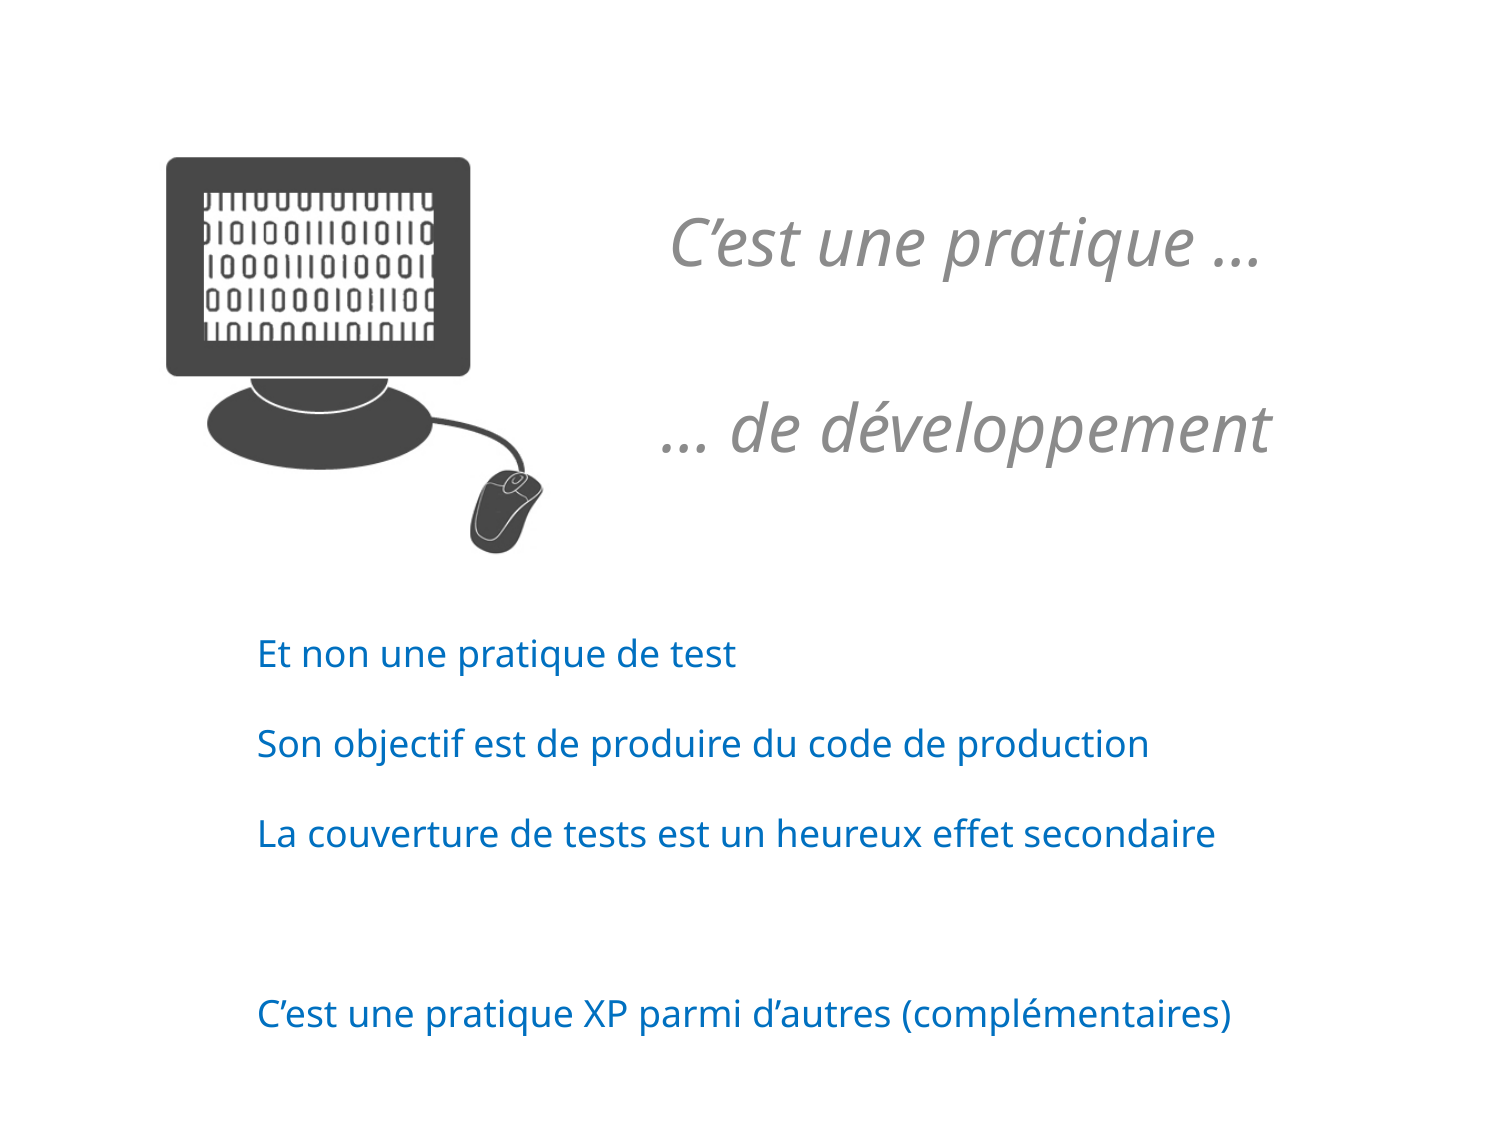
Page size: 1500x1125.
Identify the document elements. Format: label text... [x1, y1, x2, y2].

text_box C’est une pratique … … de développement [512, 97, 1422, 569]
picture [53, 55, 608, 611]
text_box Et non une pratique de test Son objectif est de produire du code de production La couverture de tests est un heureux effet secondaire C’est une pratique XP parmi d’autres (complémentaires) [242, 622, 1441, 1087]
